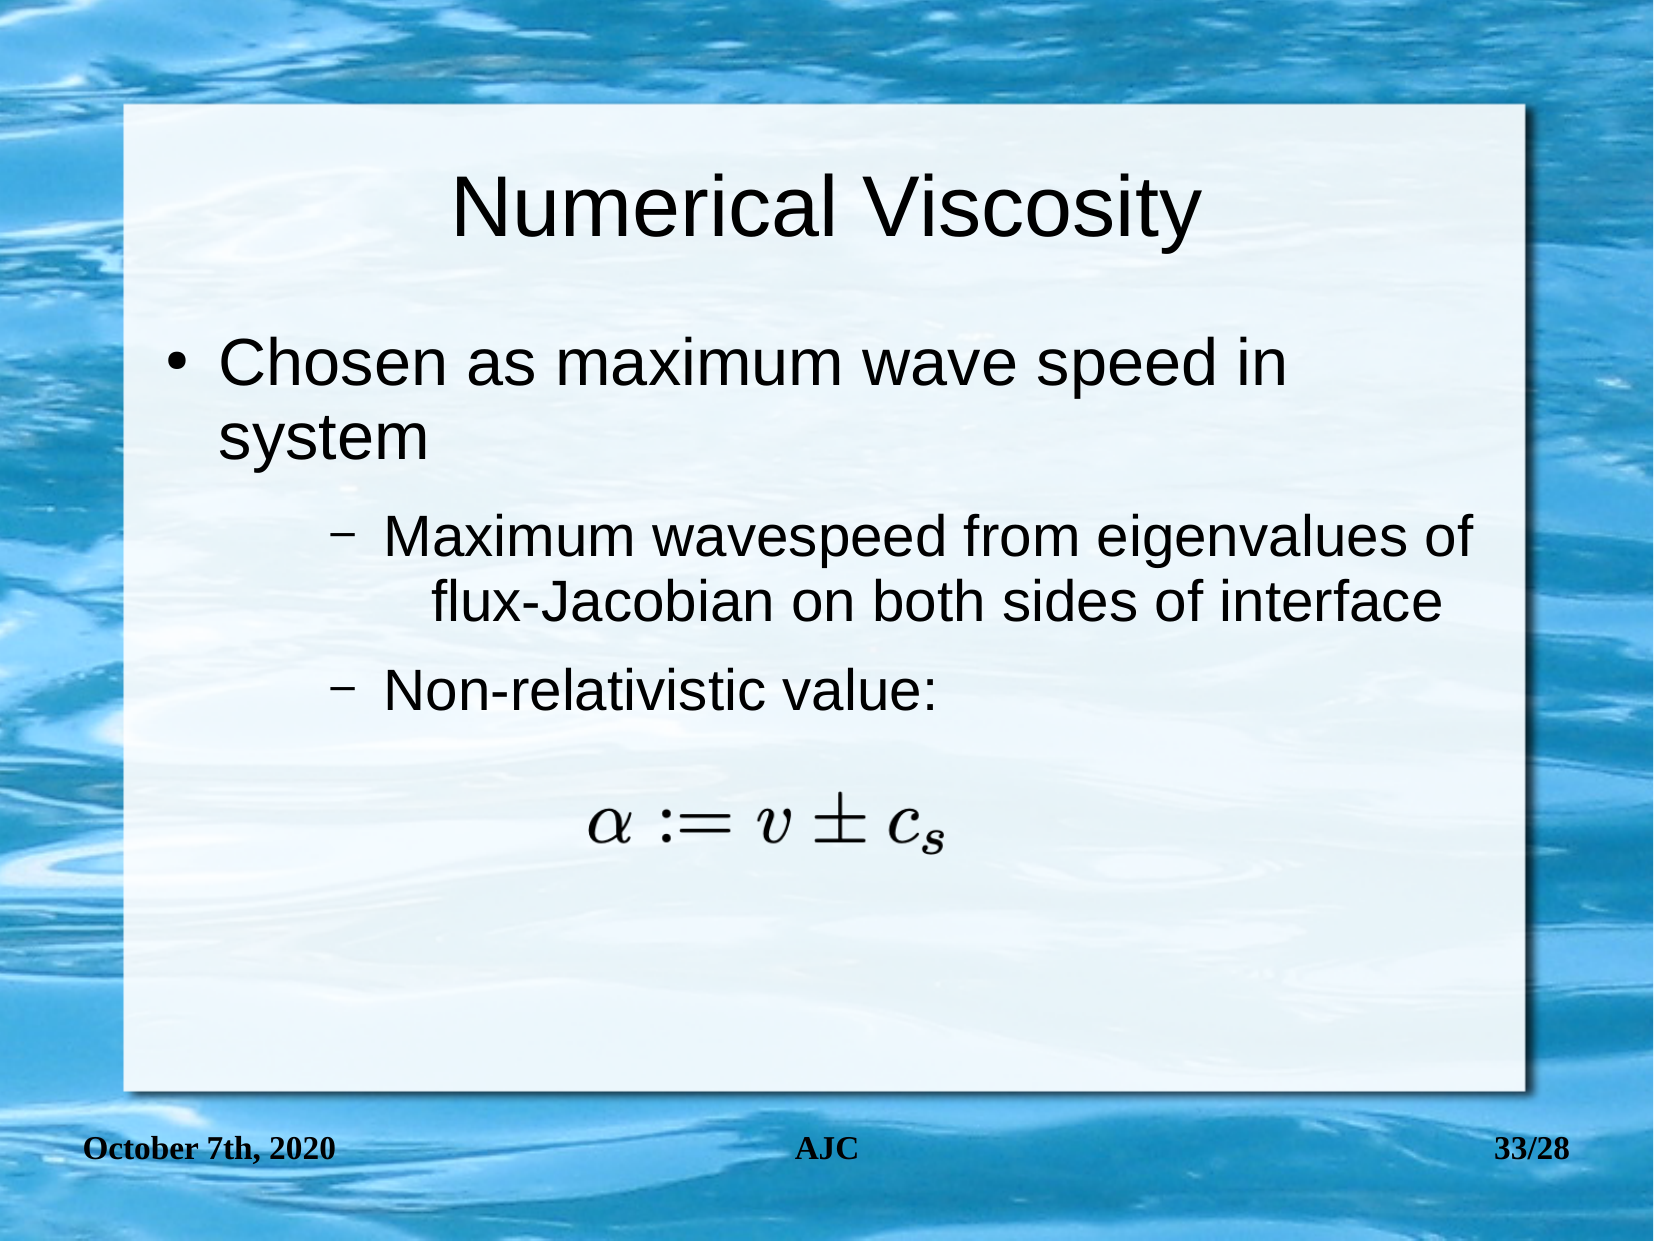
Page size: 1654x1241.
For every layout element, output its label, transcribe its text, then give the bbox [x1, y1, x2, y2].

picture [0, 0, 1654, 1241]
list Chosen as maximum wave speed in system Maximum wavespeed from eigenvalues of flux-Jacobian on both sides of interface Non-relativistic value: [147, 324, 1506, 1064]
title Numerical Viscosity [147, 118, 1506, 296]
